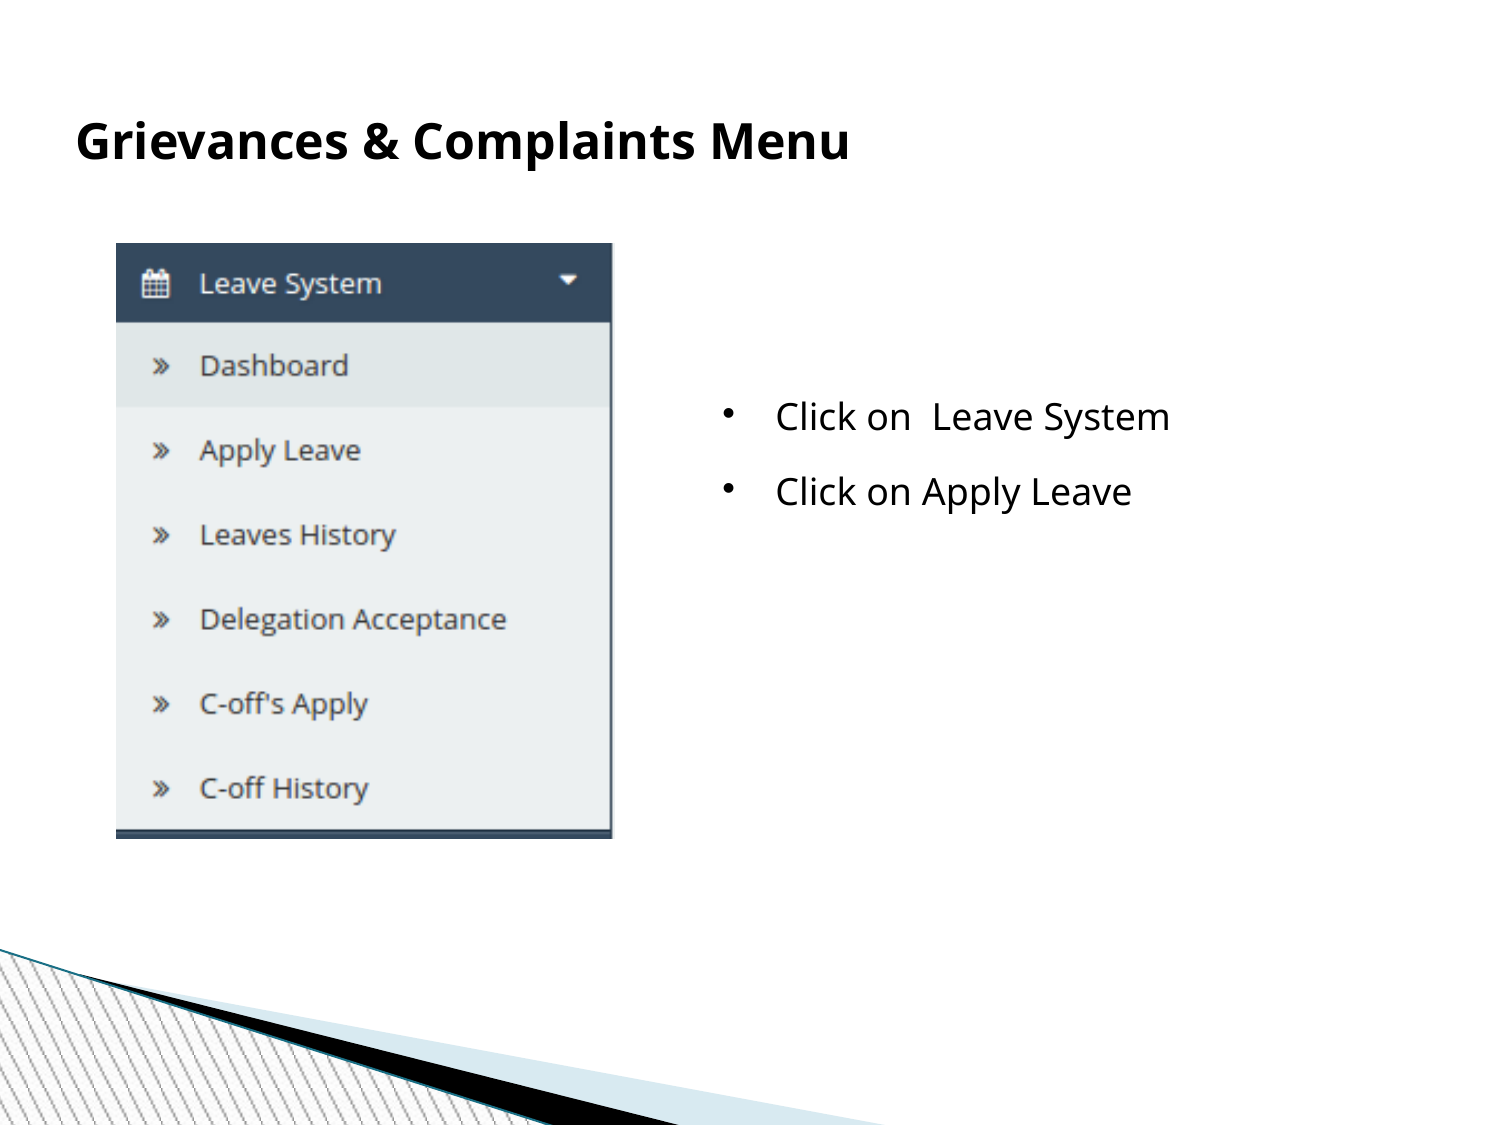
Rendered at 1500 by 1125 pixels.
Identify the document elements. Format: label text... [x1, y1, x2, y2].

title Grievances & Complaints Menu [75, 45, 1426, 233]
list Click on Leave System Click on Apply Leave [704, 242, 1426, 986]
picture [0, 952, 543, 1125]
picture [116, 243, 615, 839]
